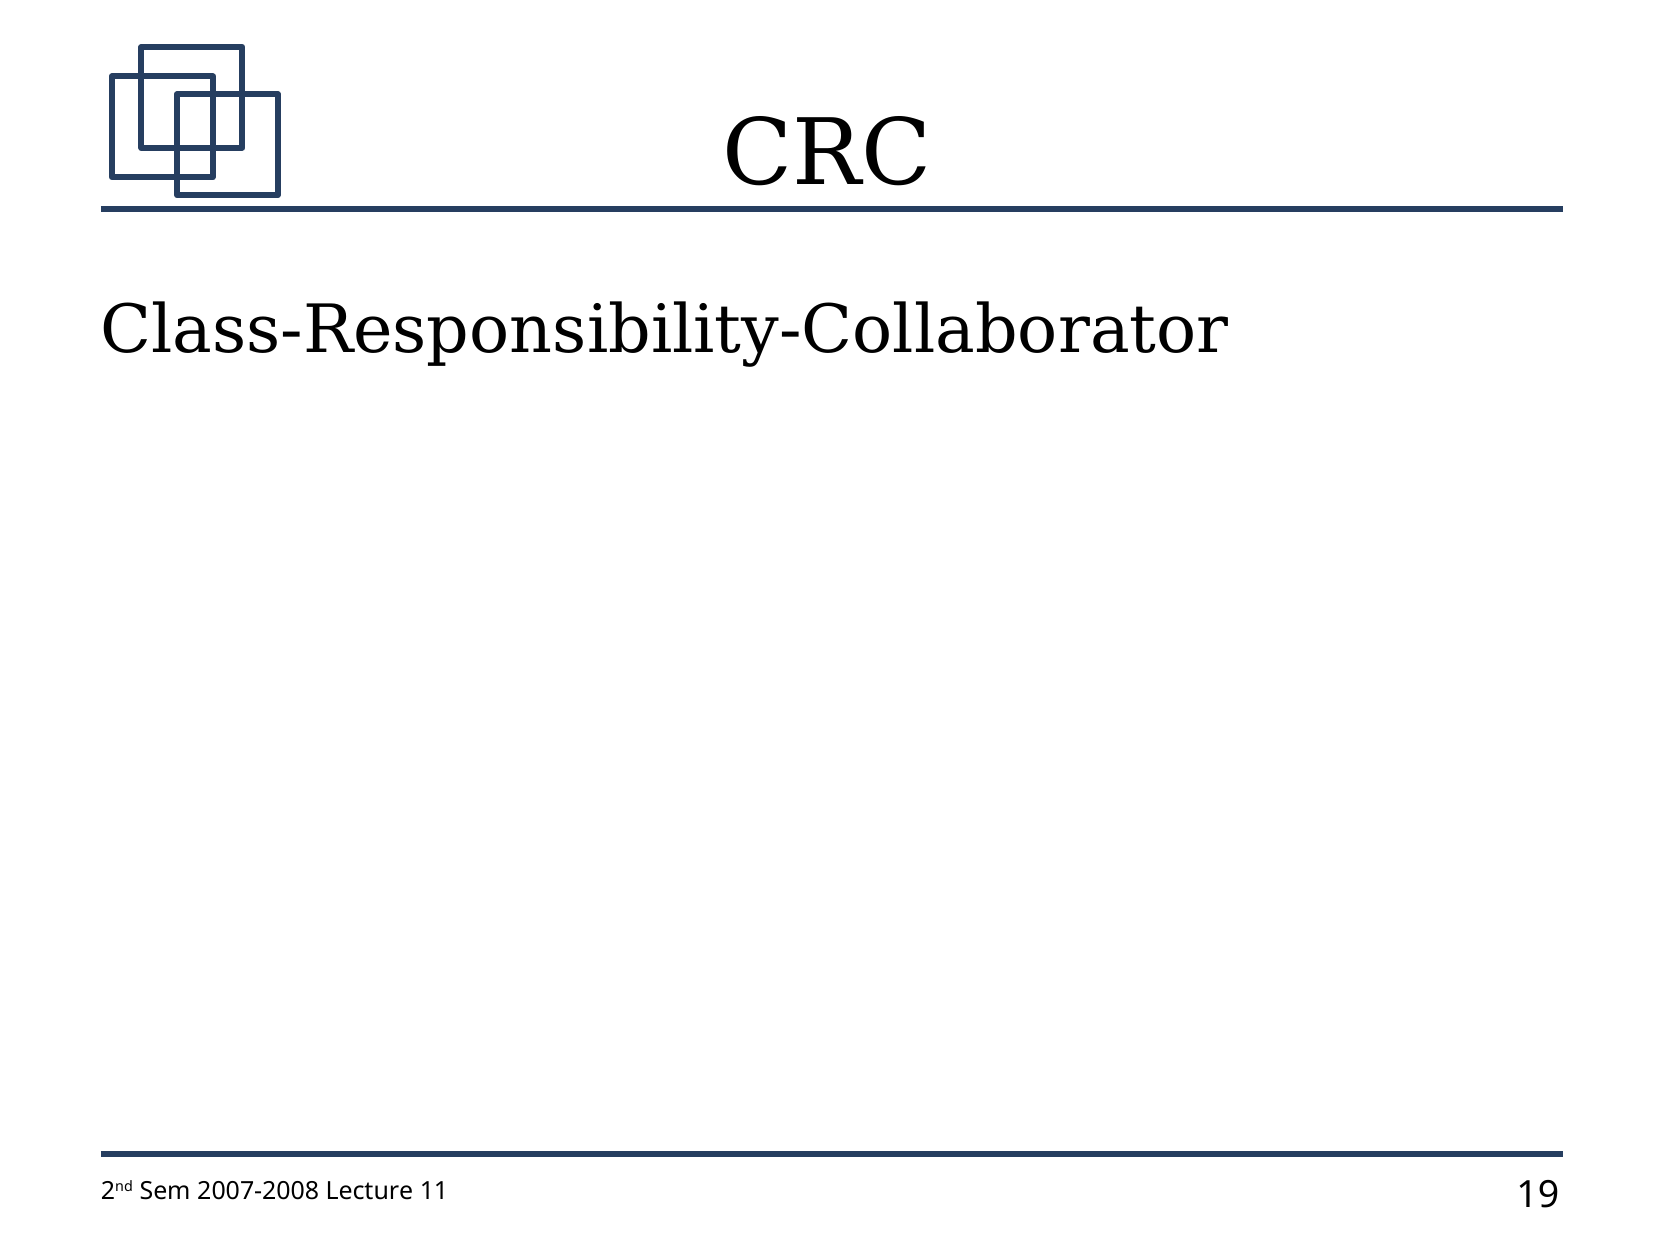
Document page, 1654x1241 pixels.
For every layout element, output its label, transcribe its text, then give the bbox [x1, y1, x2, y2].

list Class-Responsibility-Collaborator [82, 290, 1571, 1109]
title CRC [82, 49, 1571, 257]
